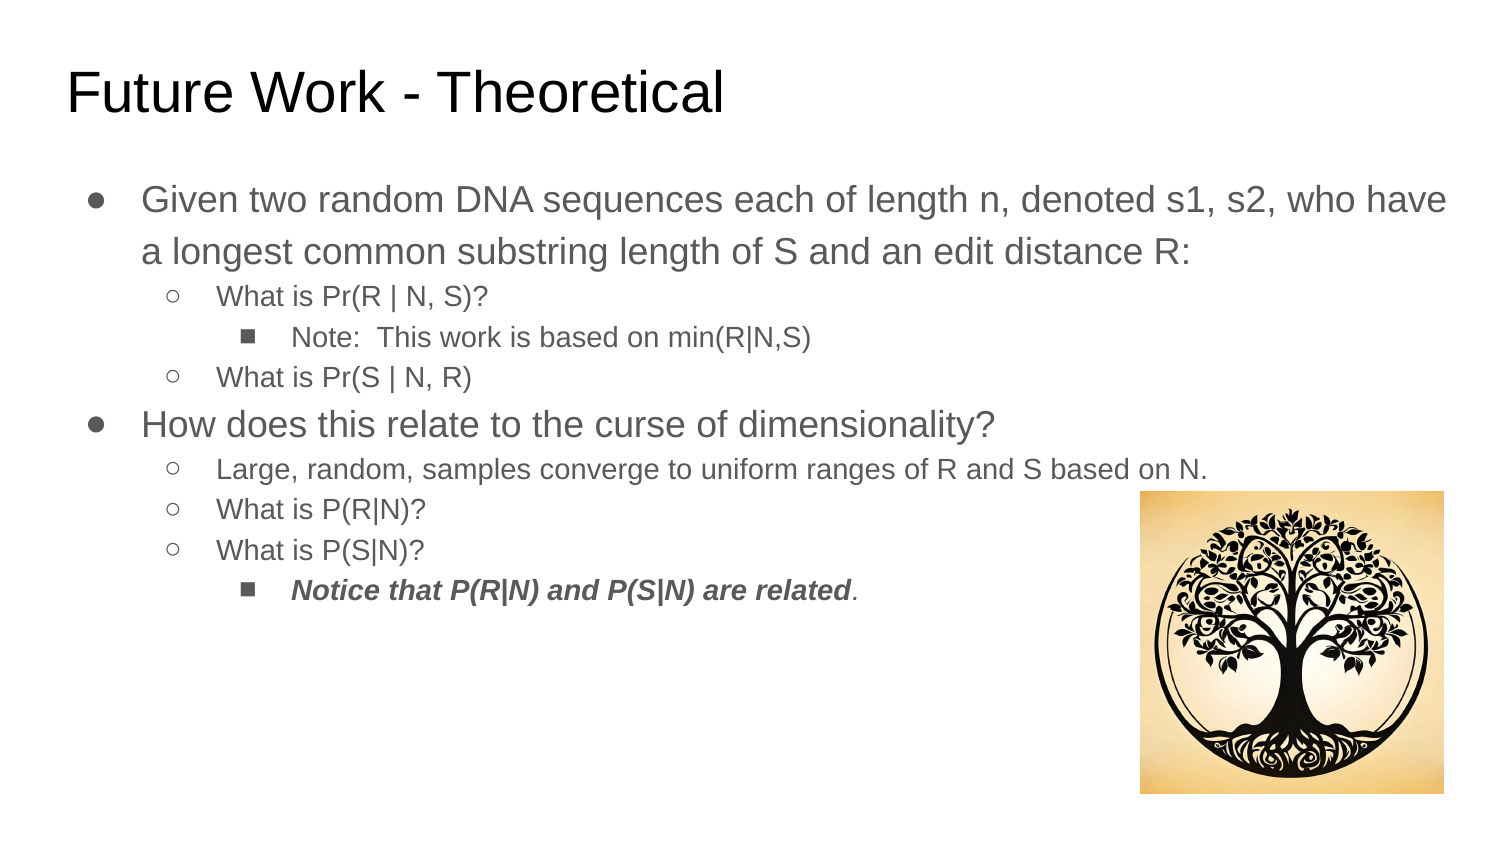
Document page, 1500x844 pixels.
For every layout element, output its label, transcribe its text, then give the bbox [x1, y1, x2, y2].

picture [1140, 491, 1444, 794]
list Given two random DNA sequences each of length n, denoted s1, s2, who have a longest common substring length of S and an edit distance R: What is Pr(R | N, S)? Note: This work is based on min(R|N,S) What is Pr(S | N, R) How does this relate to the curse of dimensionality? Large, random, samples converge to uniform ranges of R and S based on N. What is P(R|N)? What is P(S|N)? Notice that P(R|N) and P(S|N) are related. [51, 153, 1463, 794]
title Future Work - Theoretical [51, 39, 1449, 153]
